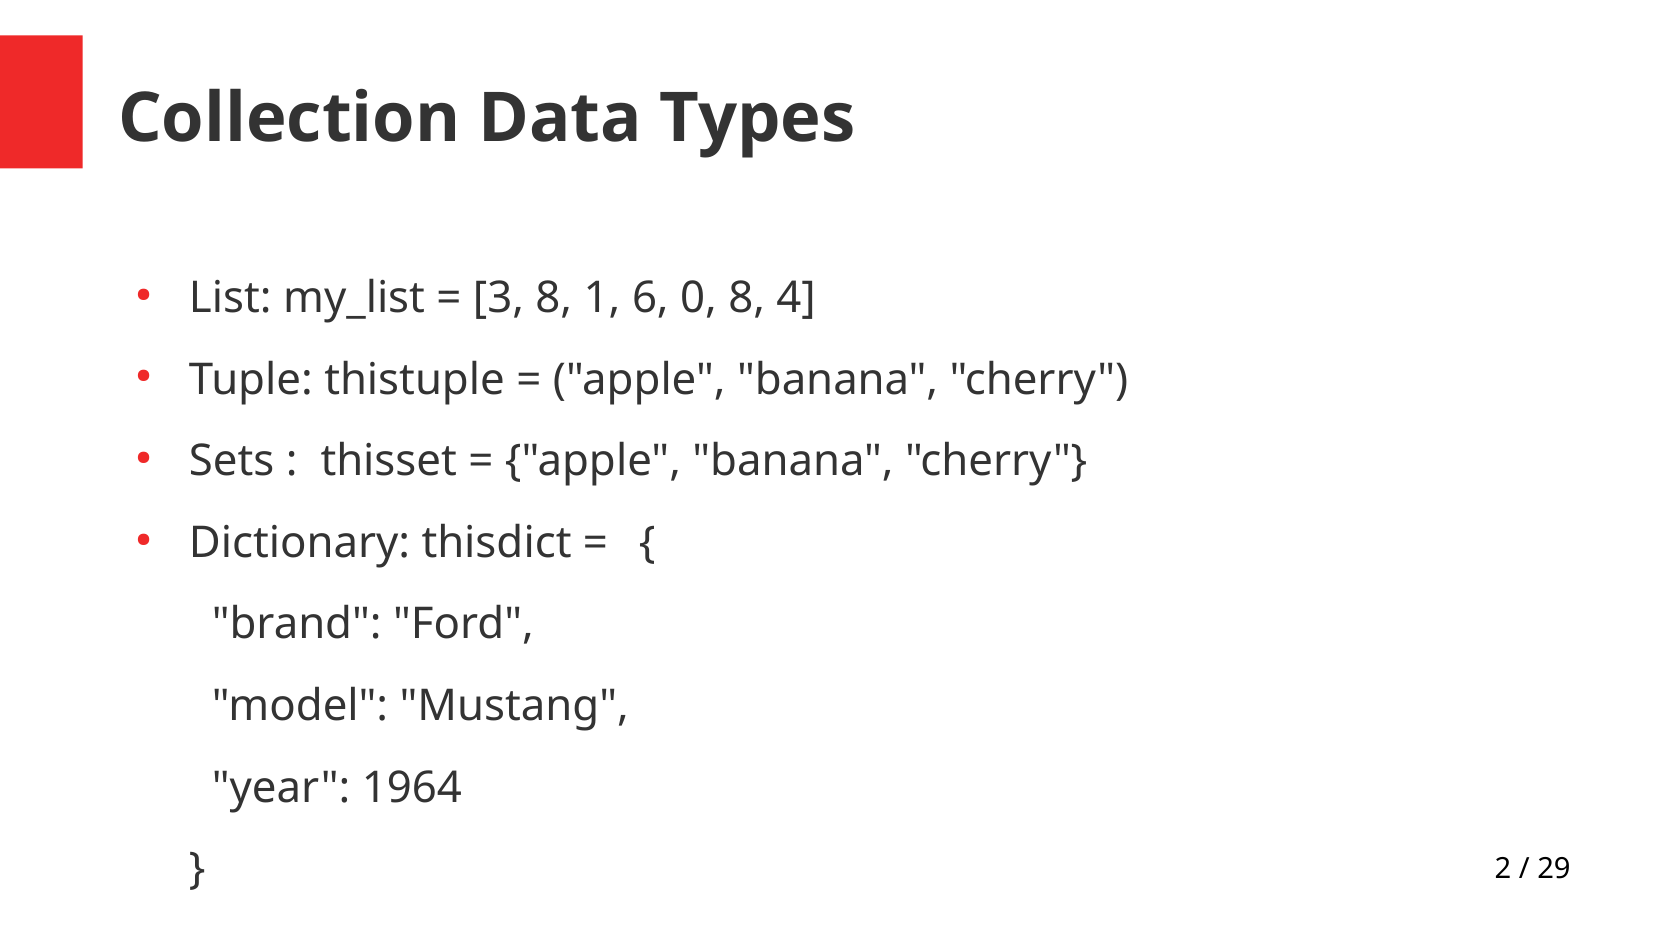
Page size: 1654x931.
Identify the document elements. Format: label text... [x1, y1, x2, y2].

title Collection Data Types [118, 37, 1571, 193]
list List: my_list = [3, 8, 1, 6, 0, 8, 4] Tuple: thistuple = ("apple", "banana", "cherry") Sets : thisset = {"apple", "banana", "cherry"} Dictionary: thisdict = { "brand": "Ford", "model": "Mustang", "year": 1964 } [118, 265, 1536, 806]
